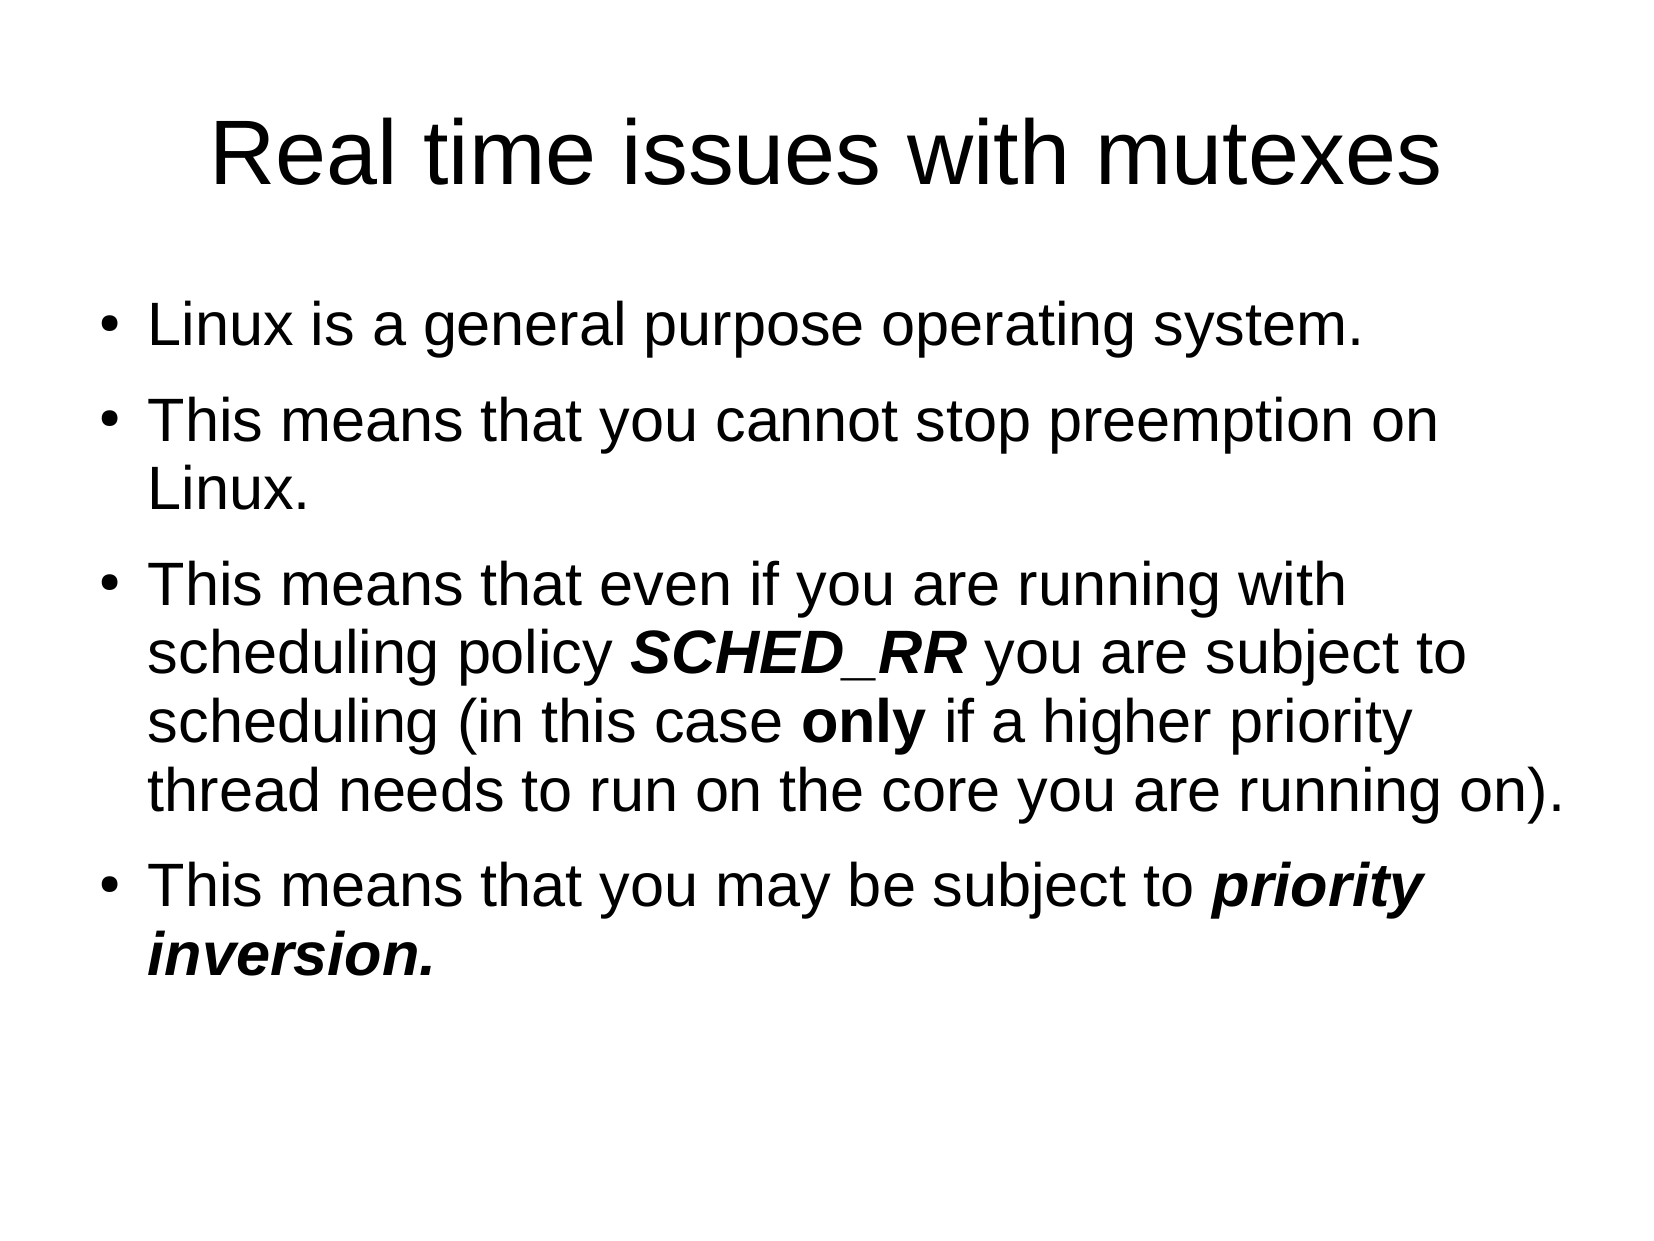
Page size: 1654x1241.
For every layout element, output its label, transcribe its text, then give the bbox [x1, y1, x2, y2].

list Linux is a general purpose operating system. This means that you cannot stop preemption on Linux. This means that even if you are running with scheduling policy SCHED_RR you are subject to scheduling (in this case only if a higher priority thread needs to run on the core you are running on). This means that you may be subject to priority inversion. [82, 290, 1571, 1010]
title Real time issues with mutexes [82, 49, 1571, 257]
